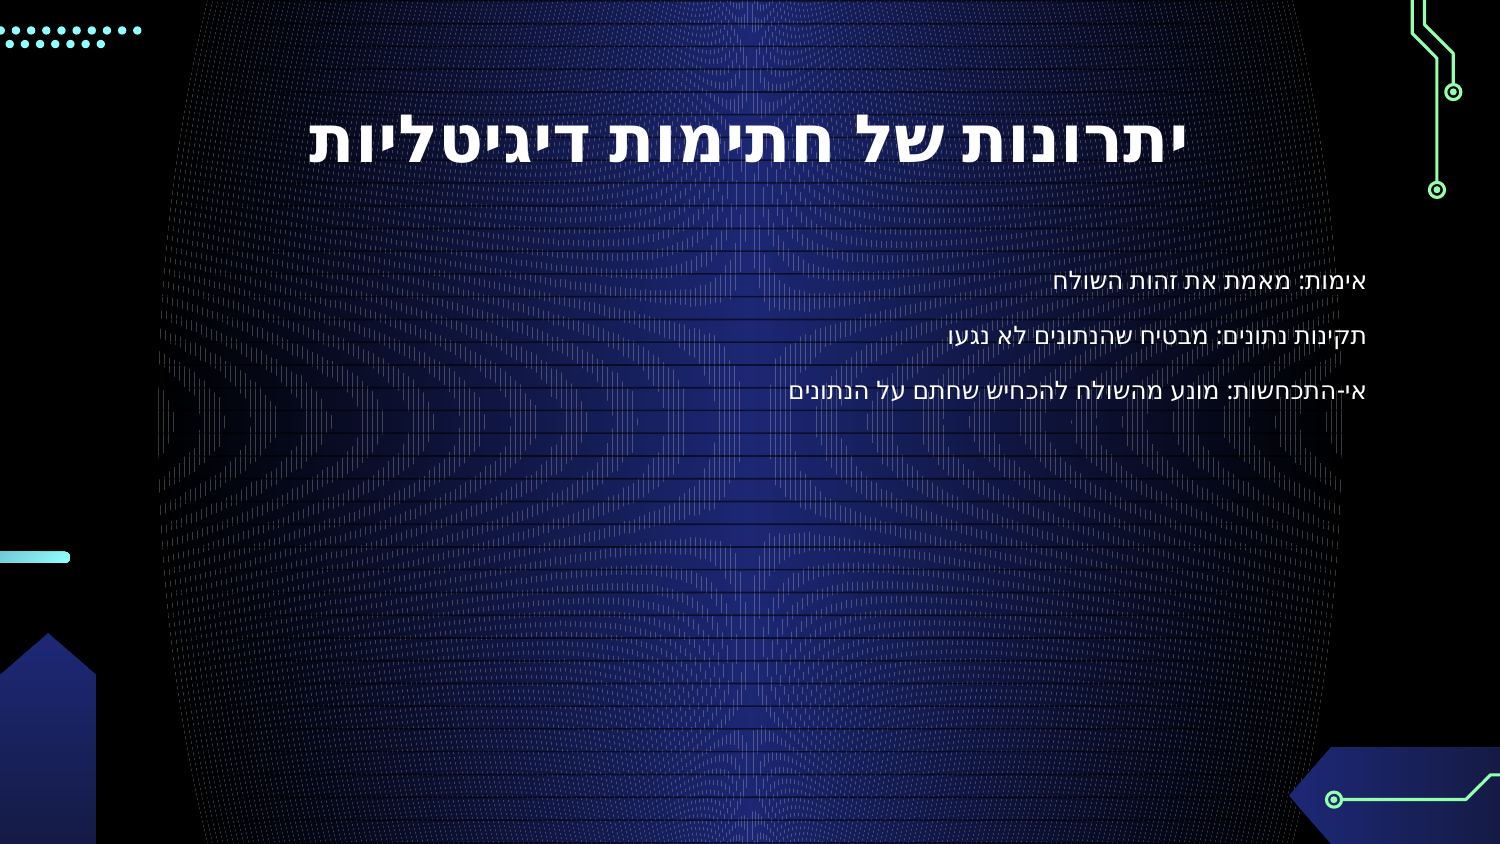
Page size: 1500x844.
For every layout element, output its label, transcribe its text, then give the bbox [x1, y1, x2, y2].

list אימות: מאמת את זהות השולח תקינות נתונים: מבטיח שהנתונים לא נגעו אי-התכחשות: מונע מהשולח להכחיש שחתם על הנתונים [116, 194, 1383, 756]
title יתרונות של חתימות דיגיטליות [116, 88, 1383, 183]
